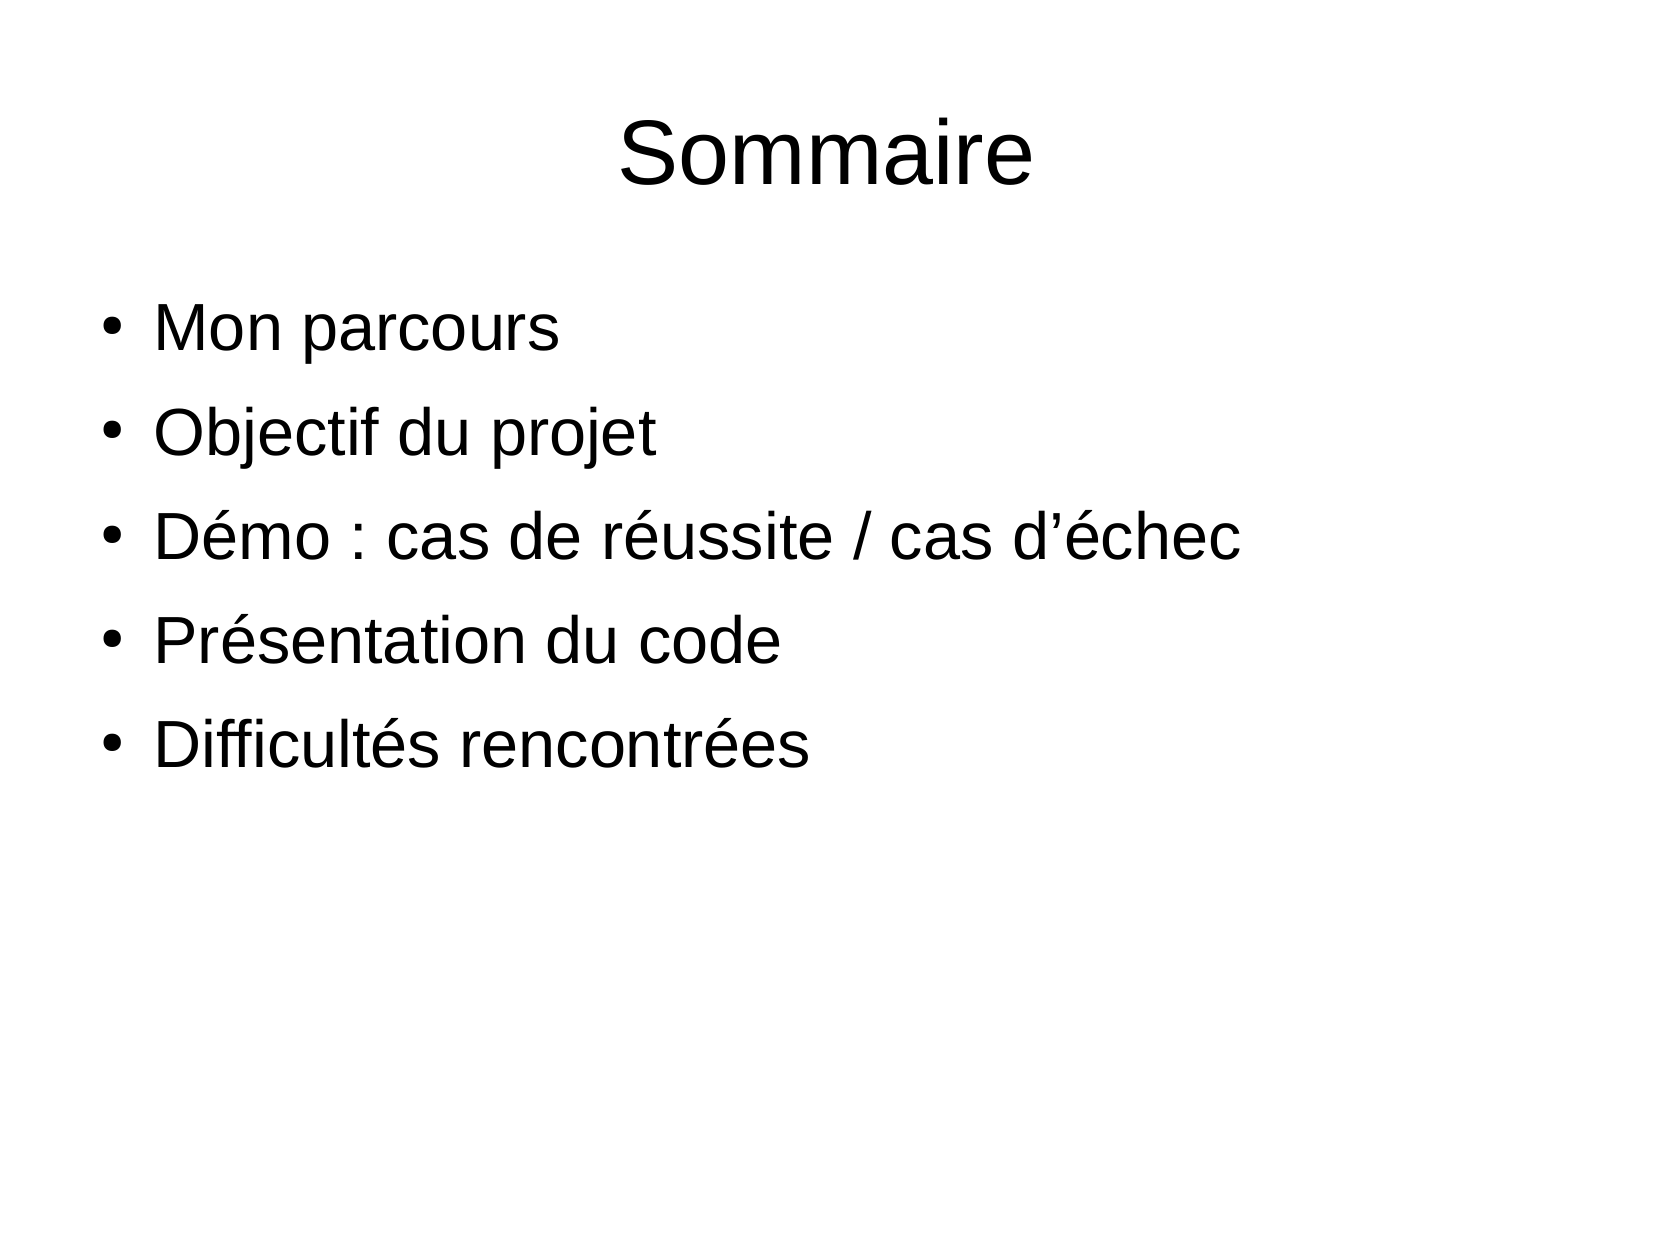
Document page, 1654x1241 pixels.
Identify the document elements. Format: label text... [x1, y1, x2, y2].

list Mon parcours Objectif du projet Démo : cas de réussite / cas d’échec Présentation du code Difficultés rencontrées [82, 290, 1571, 1010]
title Sommaire [82, 49, 1571, 257]
